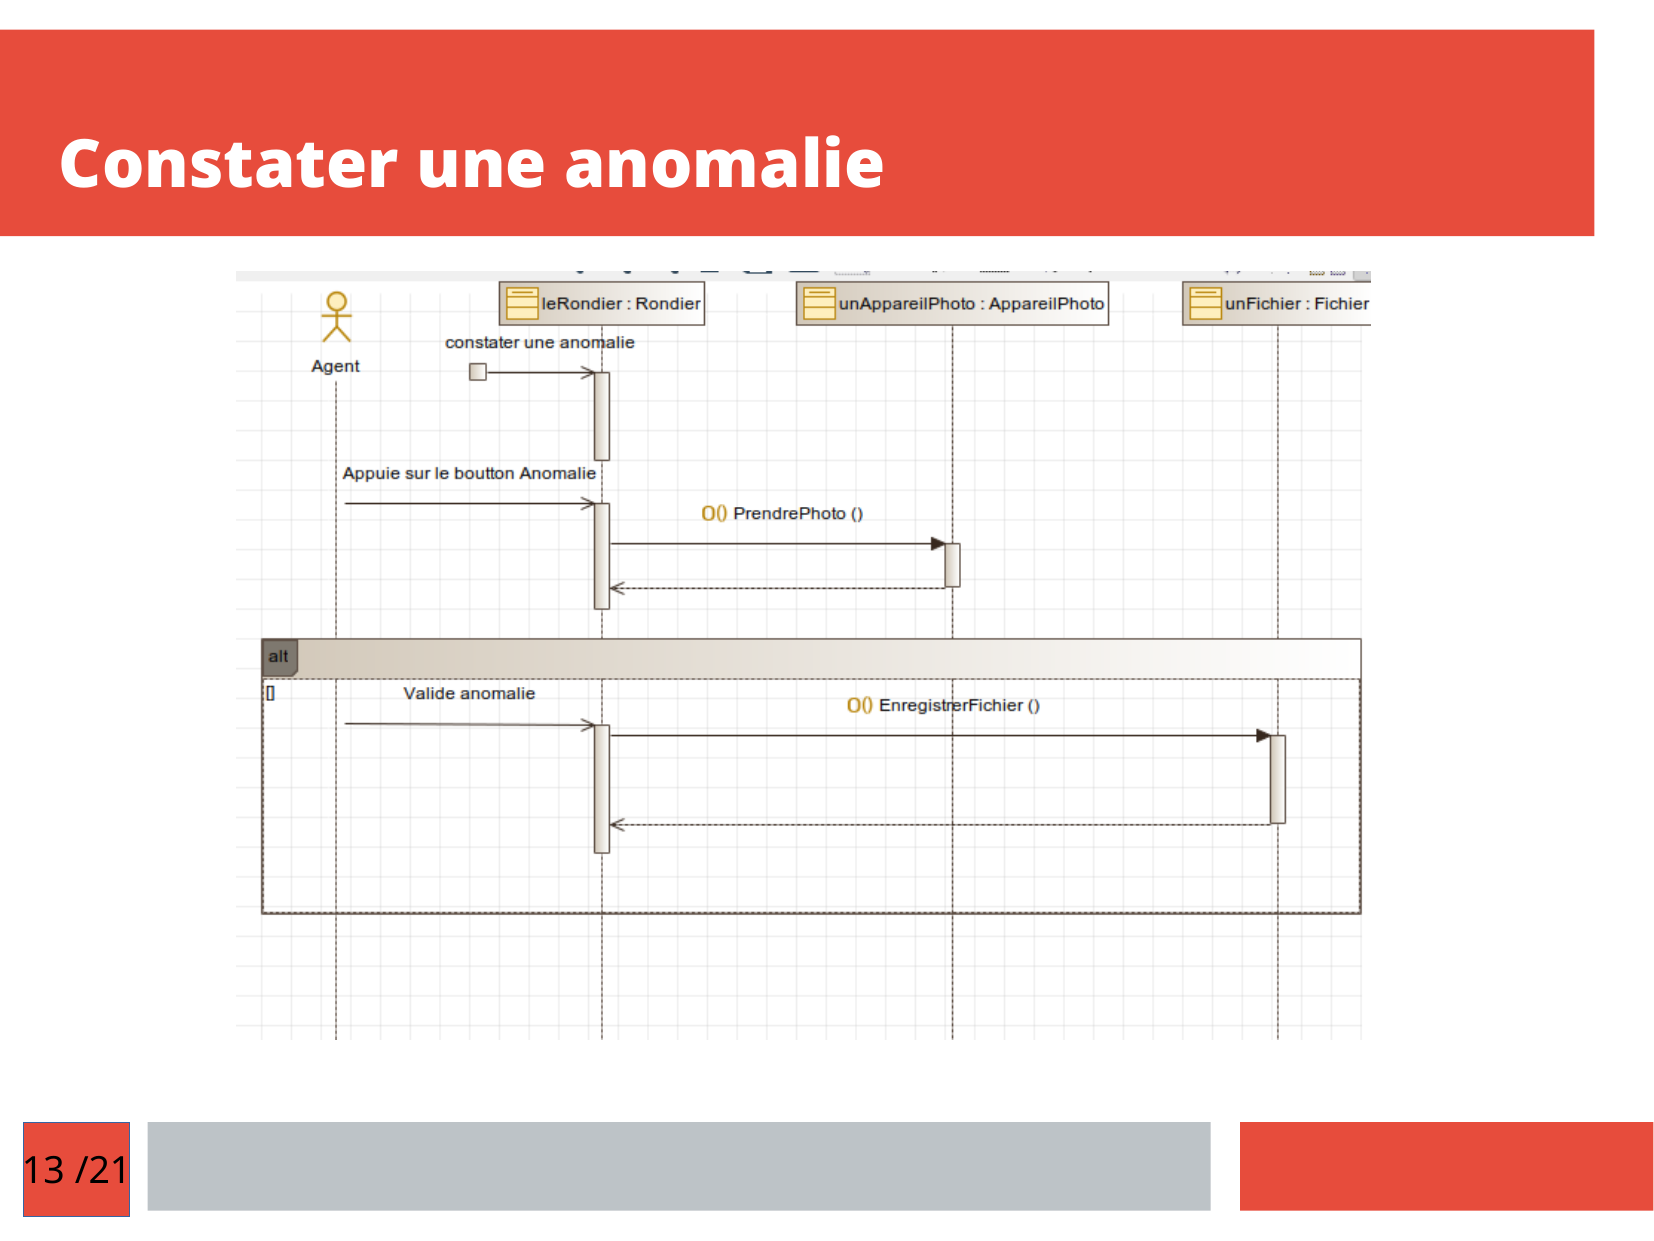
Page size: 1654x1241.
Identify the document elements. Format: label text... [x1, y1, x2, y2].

picture [236, 271, 1371, 1040]
text_box <numéro> /21 [23, 1122, 130, 1217]
title Constater une anomalie [59, 59, 1595, 207]
